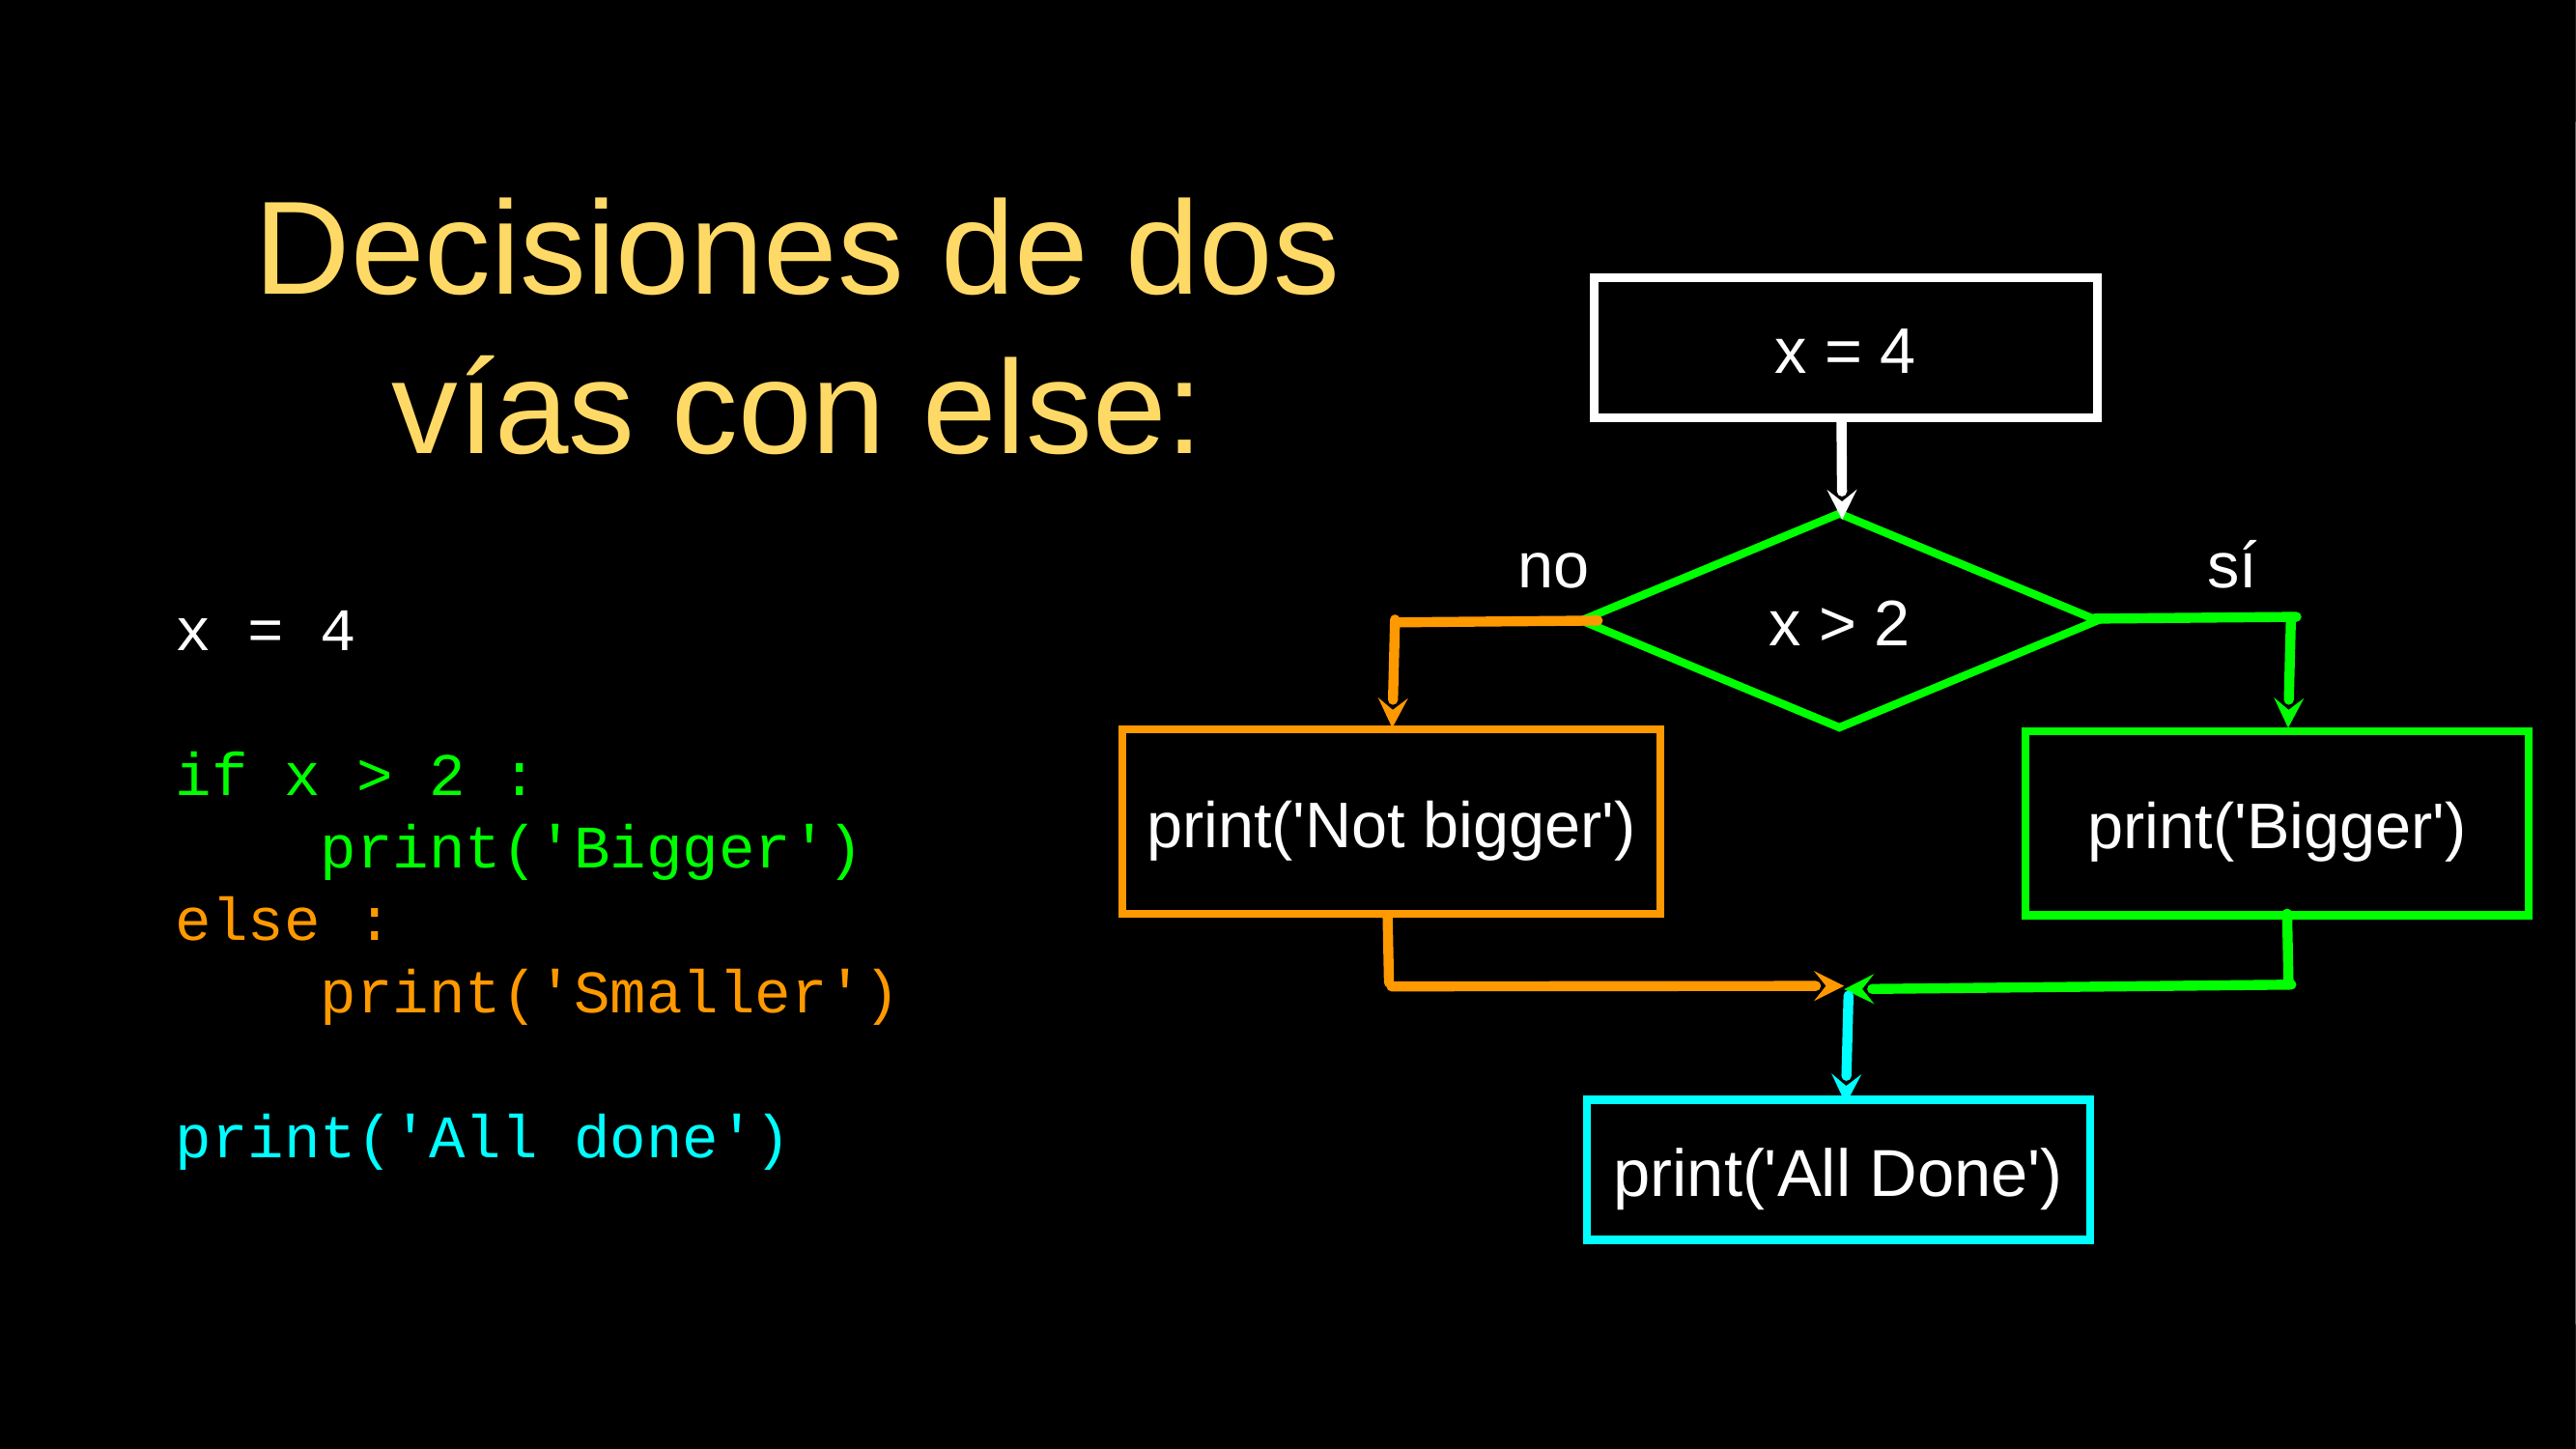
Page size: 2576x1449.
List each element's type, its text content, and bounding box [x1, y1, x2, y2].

text_box print('All Done') [1586, 1099, 2090, 1240]
text_box no [1514, 522, 1594, 604]
text_box print('Not bigger') [1121, 728, 1660, 914]
title Decisiones de dos vías con else: [183, 178, 1413, 463]
text_box x > 2 [1594, 514, 2092, 728]
text_box print('Bigger') [2025, 730, 2530, 916]
text_box sí [2167, 522, 2297, 604]
text_box x = 4 [1594, 277, 2098, 418]
text_box x = 4 if x > 2 : print('Bigger') else : print('Smaller') print('All done') [175, 562, 939, 1198]
